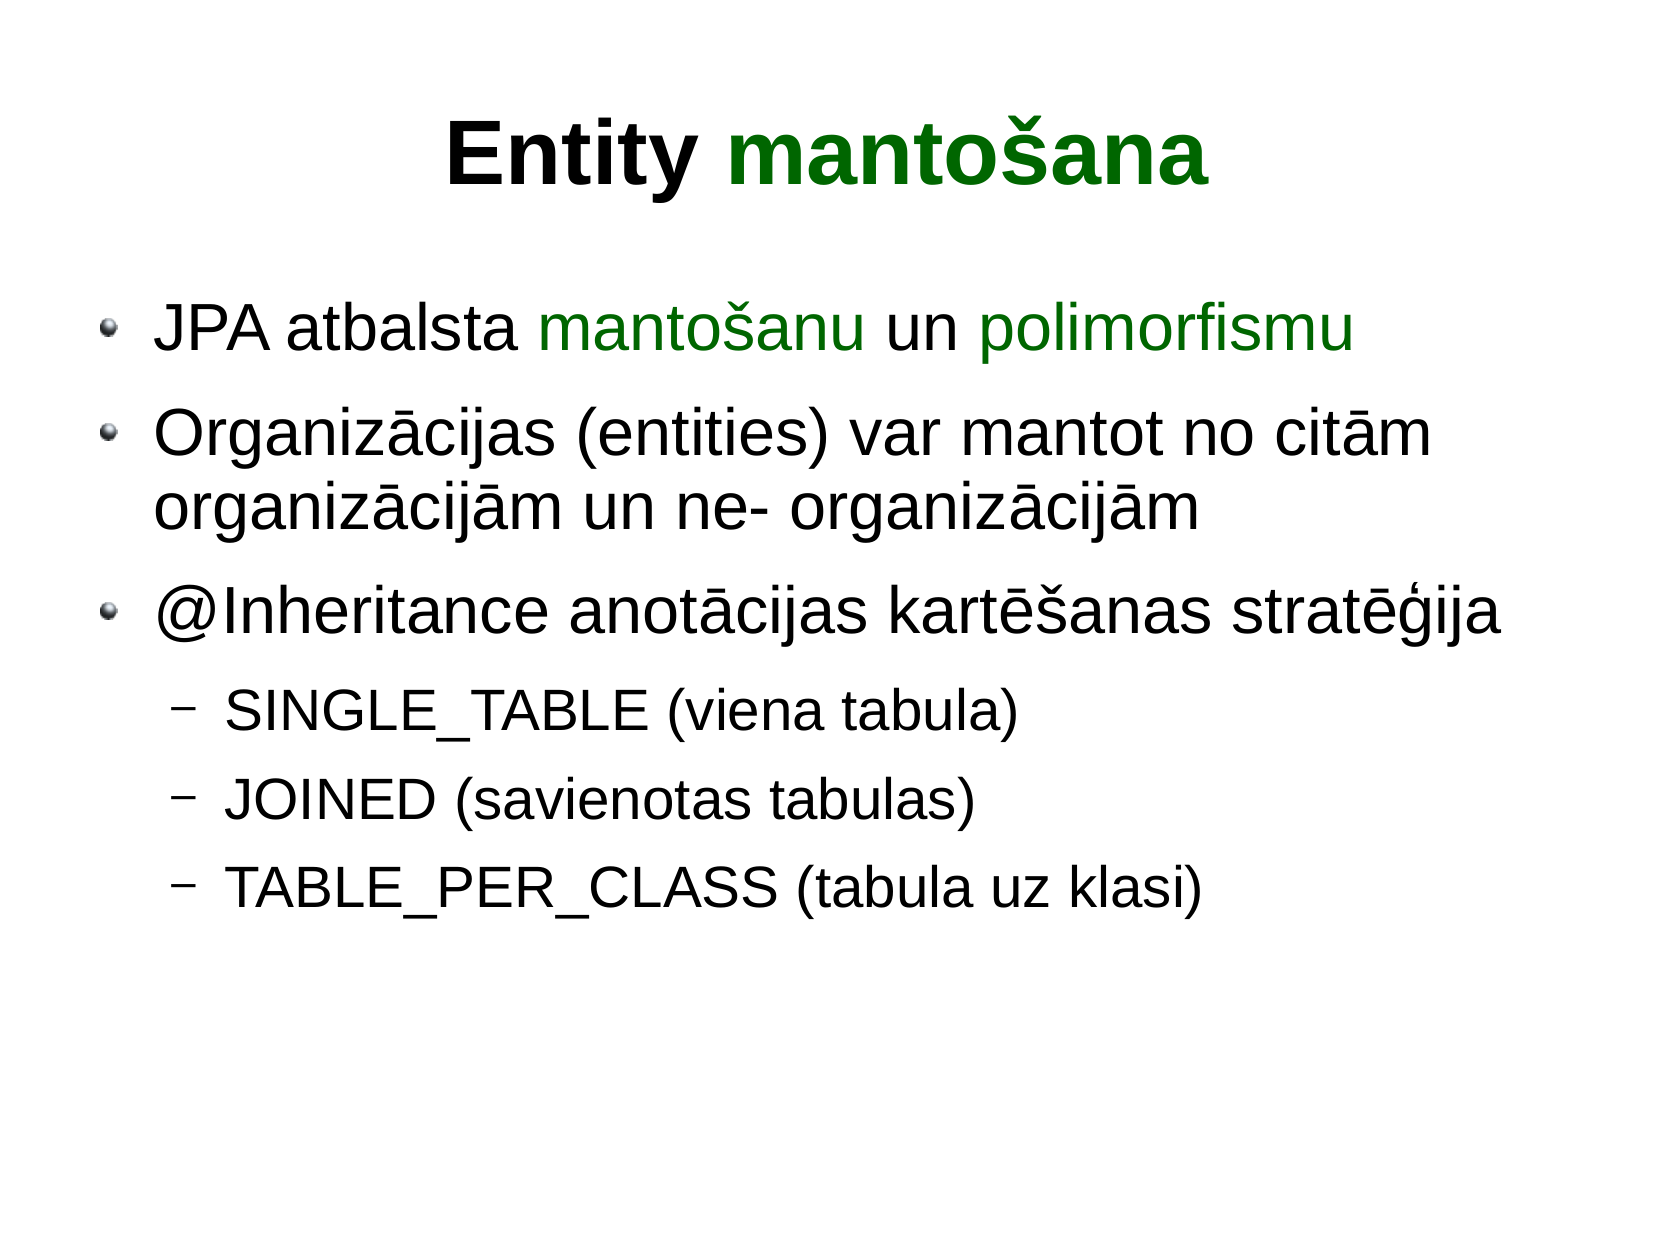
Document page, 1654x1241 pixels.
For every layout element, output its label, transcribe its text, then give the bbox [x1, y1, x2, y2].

list JPA atbalsta mantošanu un polimorfismu Organizācijas (entities) var mantot no citām organizācijām un ne- organizācijām @Inheritance anotācijas kartēšanas stratēģija SINGLE_TABLE (viena tabula) JOINED (savienotas tabulas) TABLE_PER_CLASS (tabula uz klasi) [82, 290, 1538, 1010]
title Entity mantošana [82, 49, 1571, 257]
